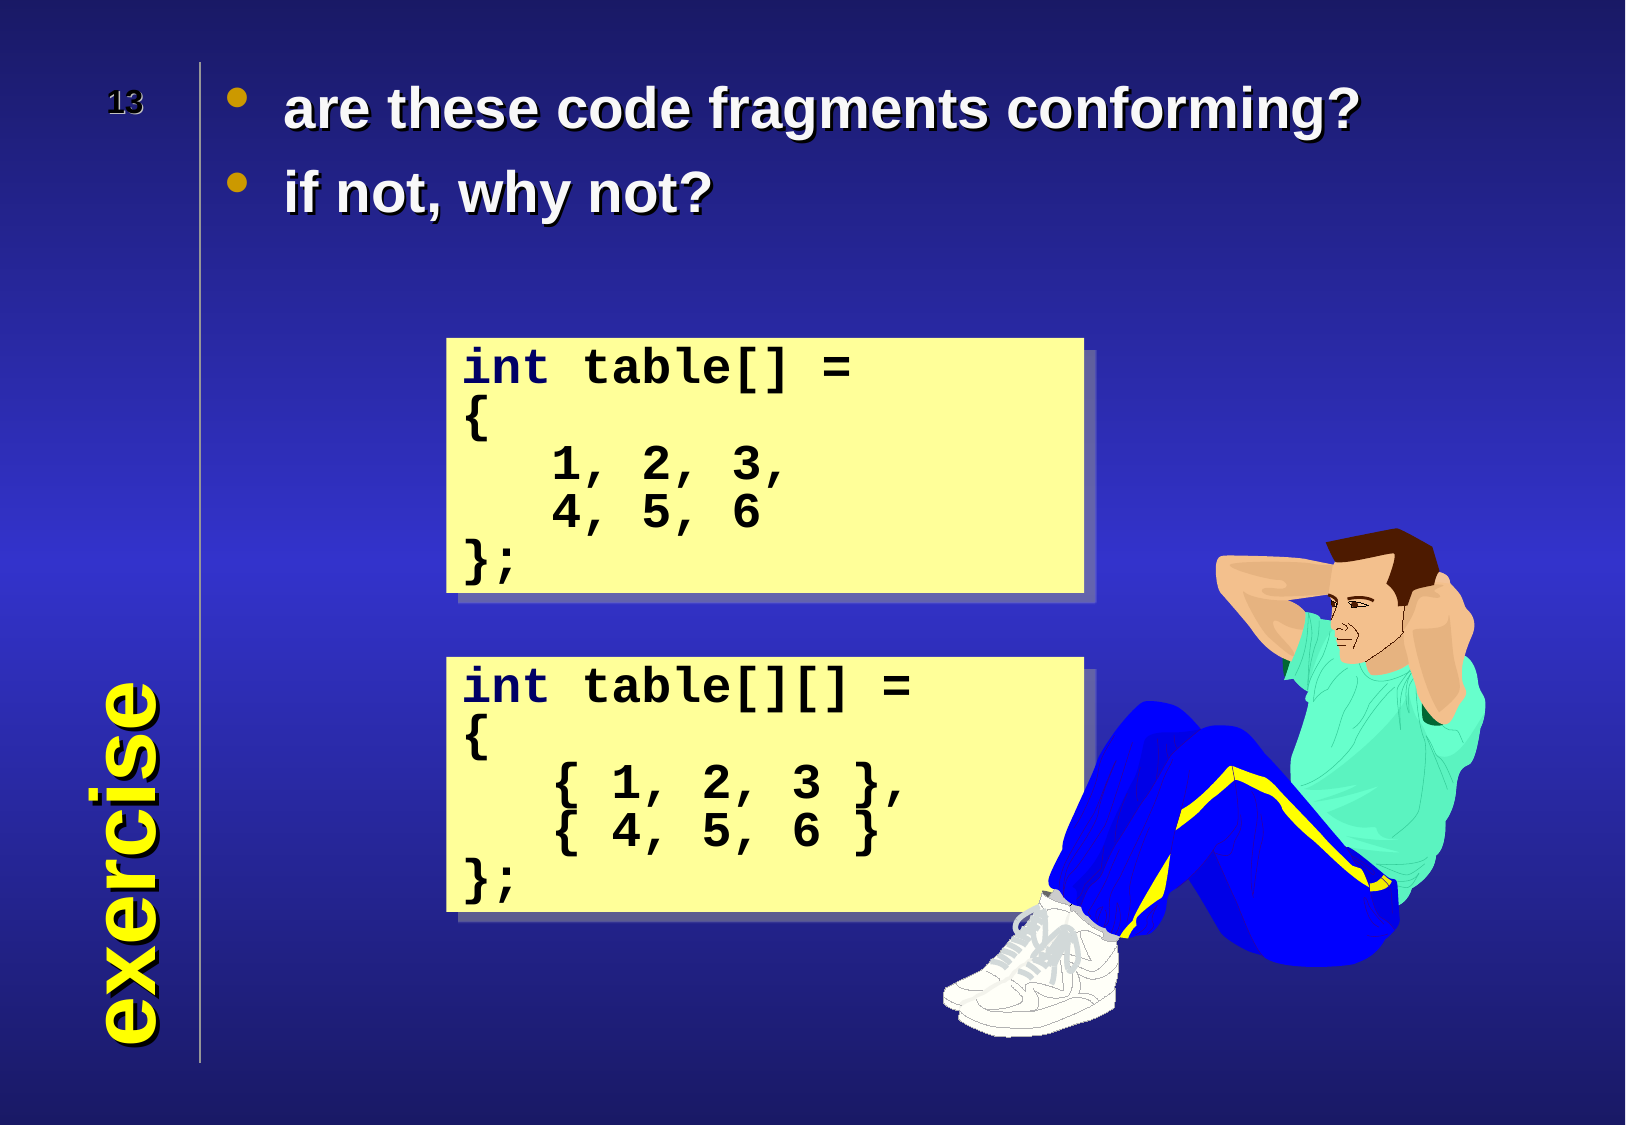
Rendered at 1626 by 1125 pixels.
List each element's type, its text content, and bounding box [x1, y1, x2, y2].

text_box int table[] = { 1, 2, 3, 4, 5, 6 }; [446, 337, 1085, 593]
text_box int table[][] = { { 1, 2, 3 }, { 4, 5, 6 } }; [446, 656, 1085, 912]
text_box [1037, 926, 1042, 944]
title exercise [50, 187, 188, 1063]
text_box [1070, 944, 1075, 955]
text_box [1070, 955, 1075, 963]
text_box [943, 528, 1486, 1037]
text_box [1188, 853, 1261, 956]
list are these code fragments conforming? if not, why not? [212, 62, 1593, 1063]
